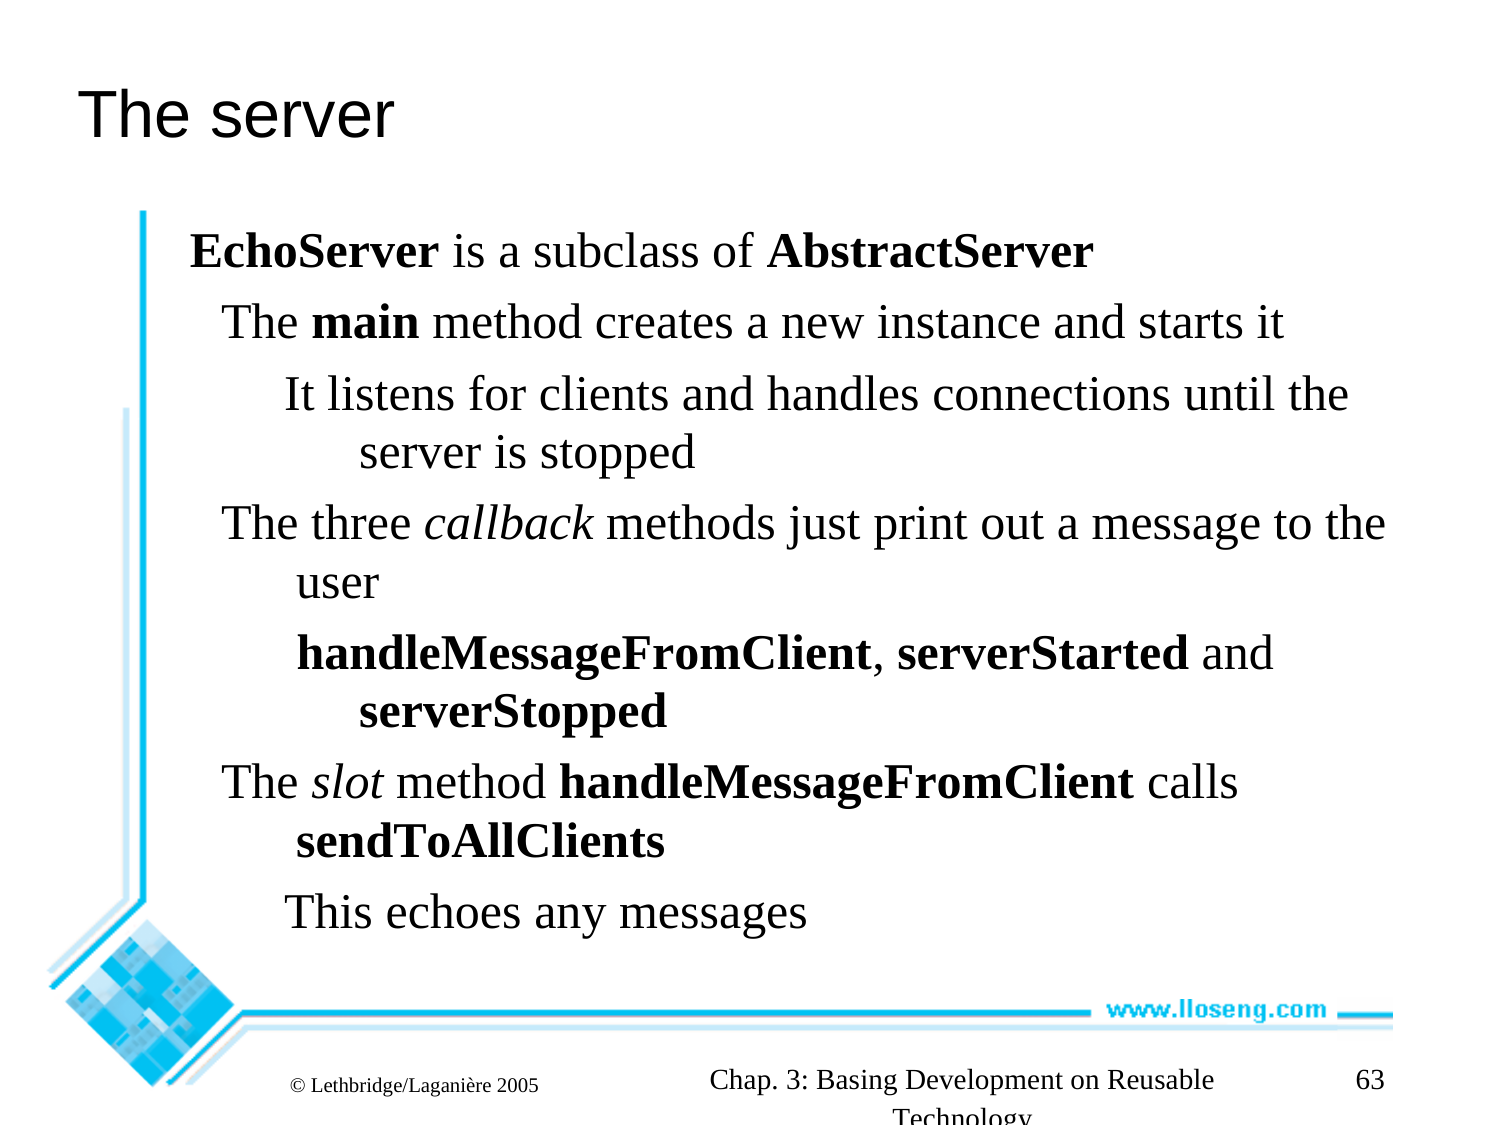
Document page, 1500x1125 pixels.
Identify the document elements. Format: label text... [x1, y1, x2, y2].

text_box 15 [1325, 1050, 1401, 1125]
list EchoServer is a subclass of AbstractServer The main method creates a new instance and starts it It listens for clients and handles connections until the server is stopped The three callback methods just print out a message to the user handleMessageFromClient, serverStarted and serverStopped The slot method handleMessageFromClient calls sendToAllClients This echoes any messages [174, 212, 1413, 1000]
picture [35, 199, 1363, 1089]
title The server [62, 37, 1413, 188]
text_box Chap. 3: Basing Development on Reusable Technology [624, 1050, 1300, 1125]
text_box © Lethbridge/Laganière 2005 [275, 1062, 601, 1125]
